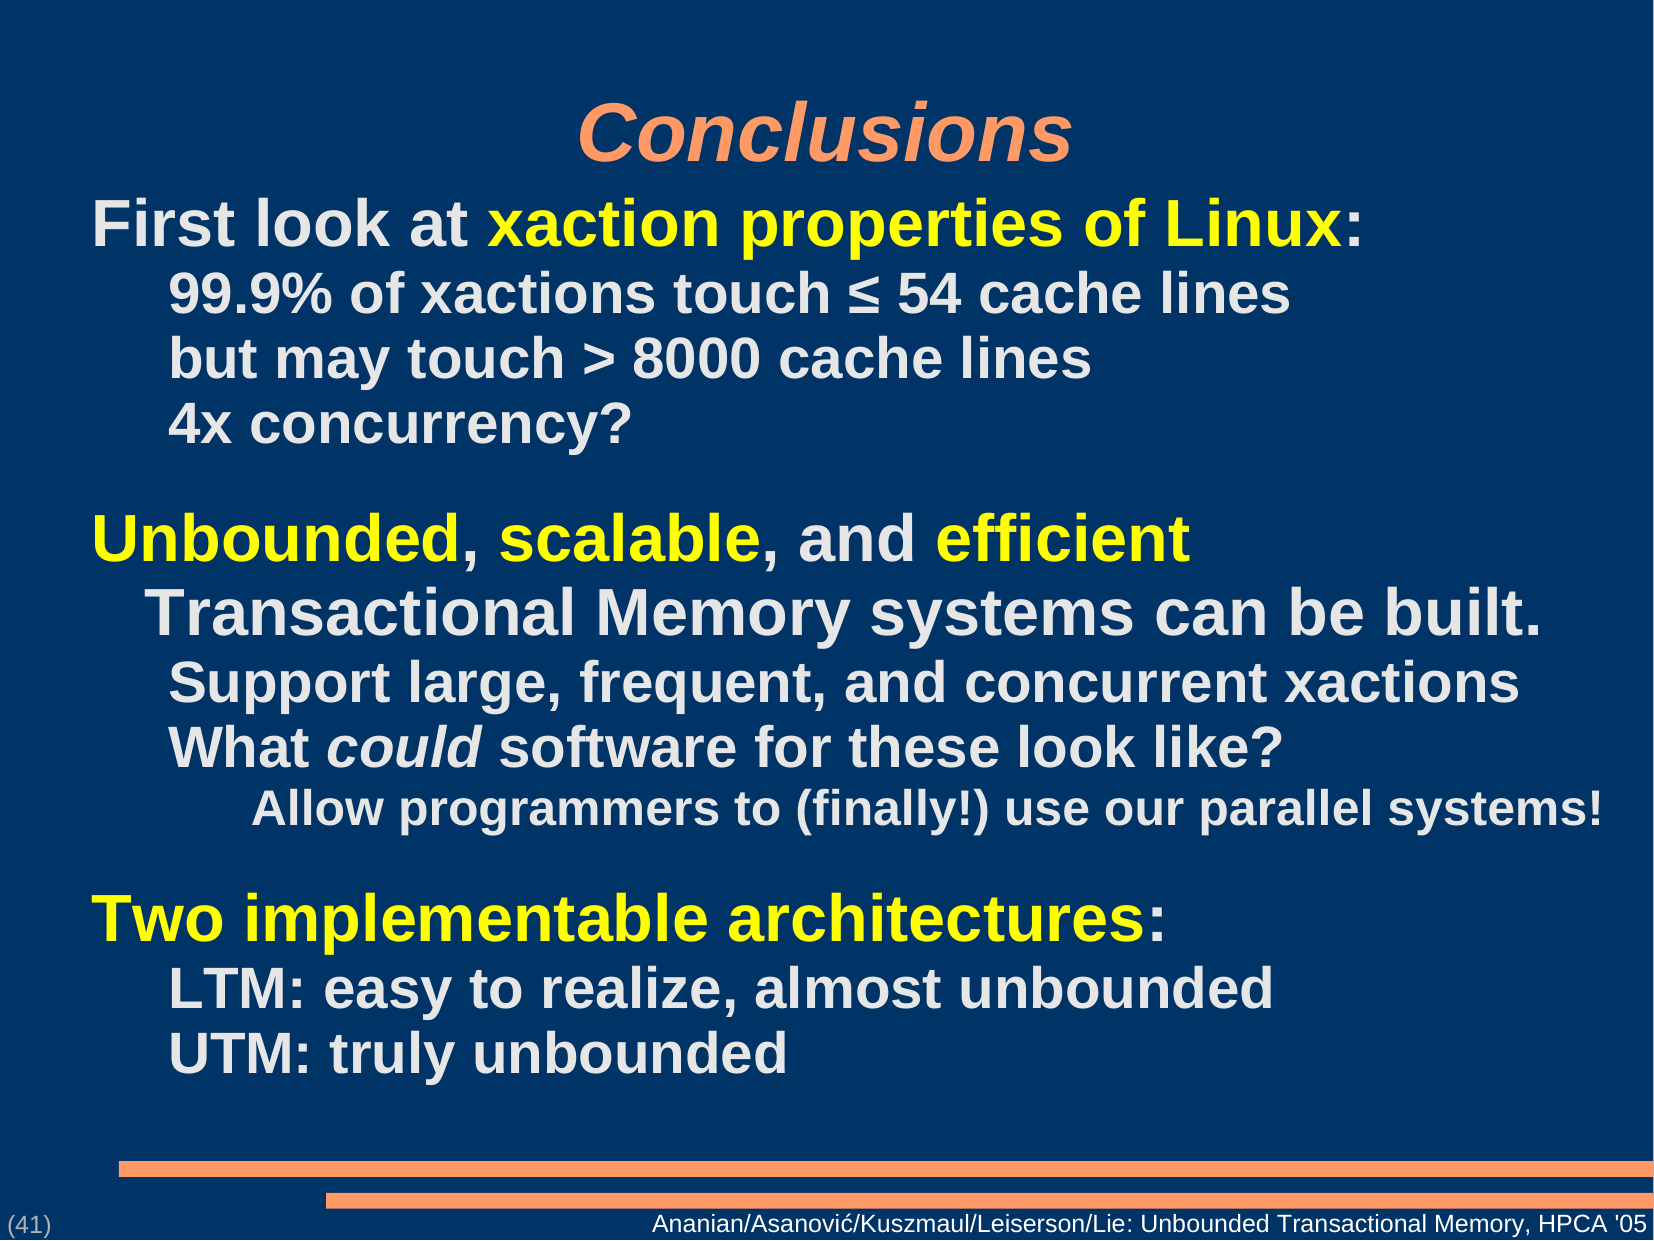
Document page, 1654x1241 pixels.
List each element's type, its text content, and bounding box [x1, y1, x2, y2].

list First look at xaction properties of Linux: 99.9% of xactions touch ≤ 54 cache lines but may touch > 8000 cache lines 4x concurrency? Unbounded, scalable, and efficient Transactional Memory systems can be built. Support large, frequent, and concurrent xactions What could software for these look like? Allow programmers to (finally!) use our parallel systems! Two implementable architectures: LTM: easy to realize, almost unbounded UTM: truly unbounded [73, 185, 1607, 1183]
title Conclusions [51, 28, 1600, 236]
